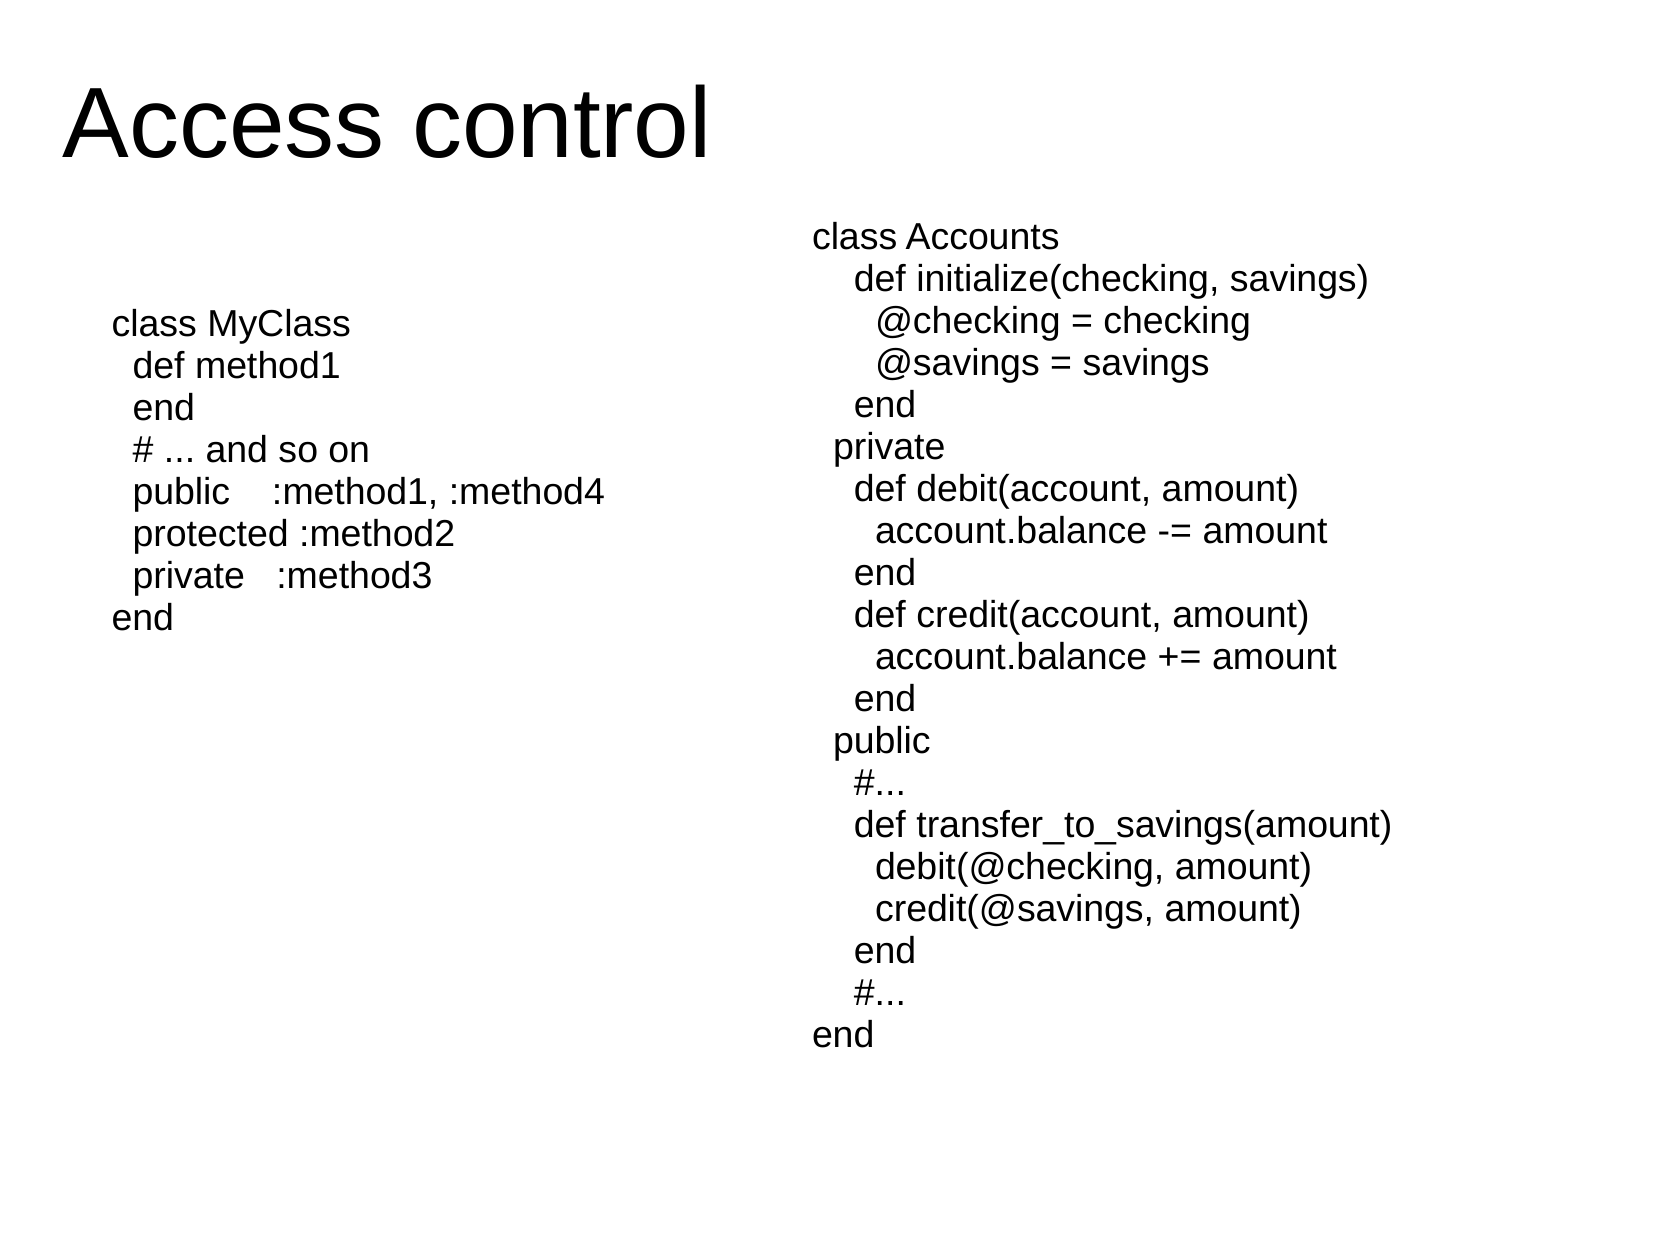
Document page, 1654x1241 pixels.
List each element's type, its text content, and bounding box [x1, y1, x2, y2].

text_box class MyClass def method1 end # ... and so on public :method1, :method4 protected :method2 private :method3 end [96, 295, 621, 647]
text_box Access control [47, 59, 728, 186]
text_box class Accounts def initialize(checking, savings) @checking = checking @savings = savings end private def debit(account, amount) account.balance -= amount end def credit(account, amount) account.balance += amount end public #... def transfer_to_savings(amount) debit(@checking, amount) credit(@savings, amount) end #... end [797, 208, 1408, 1063]
